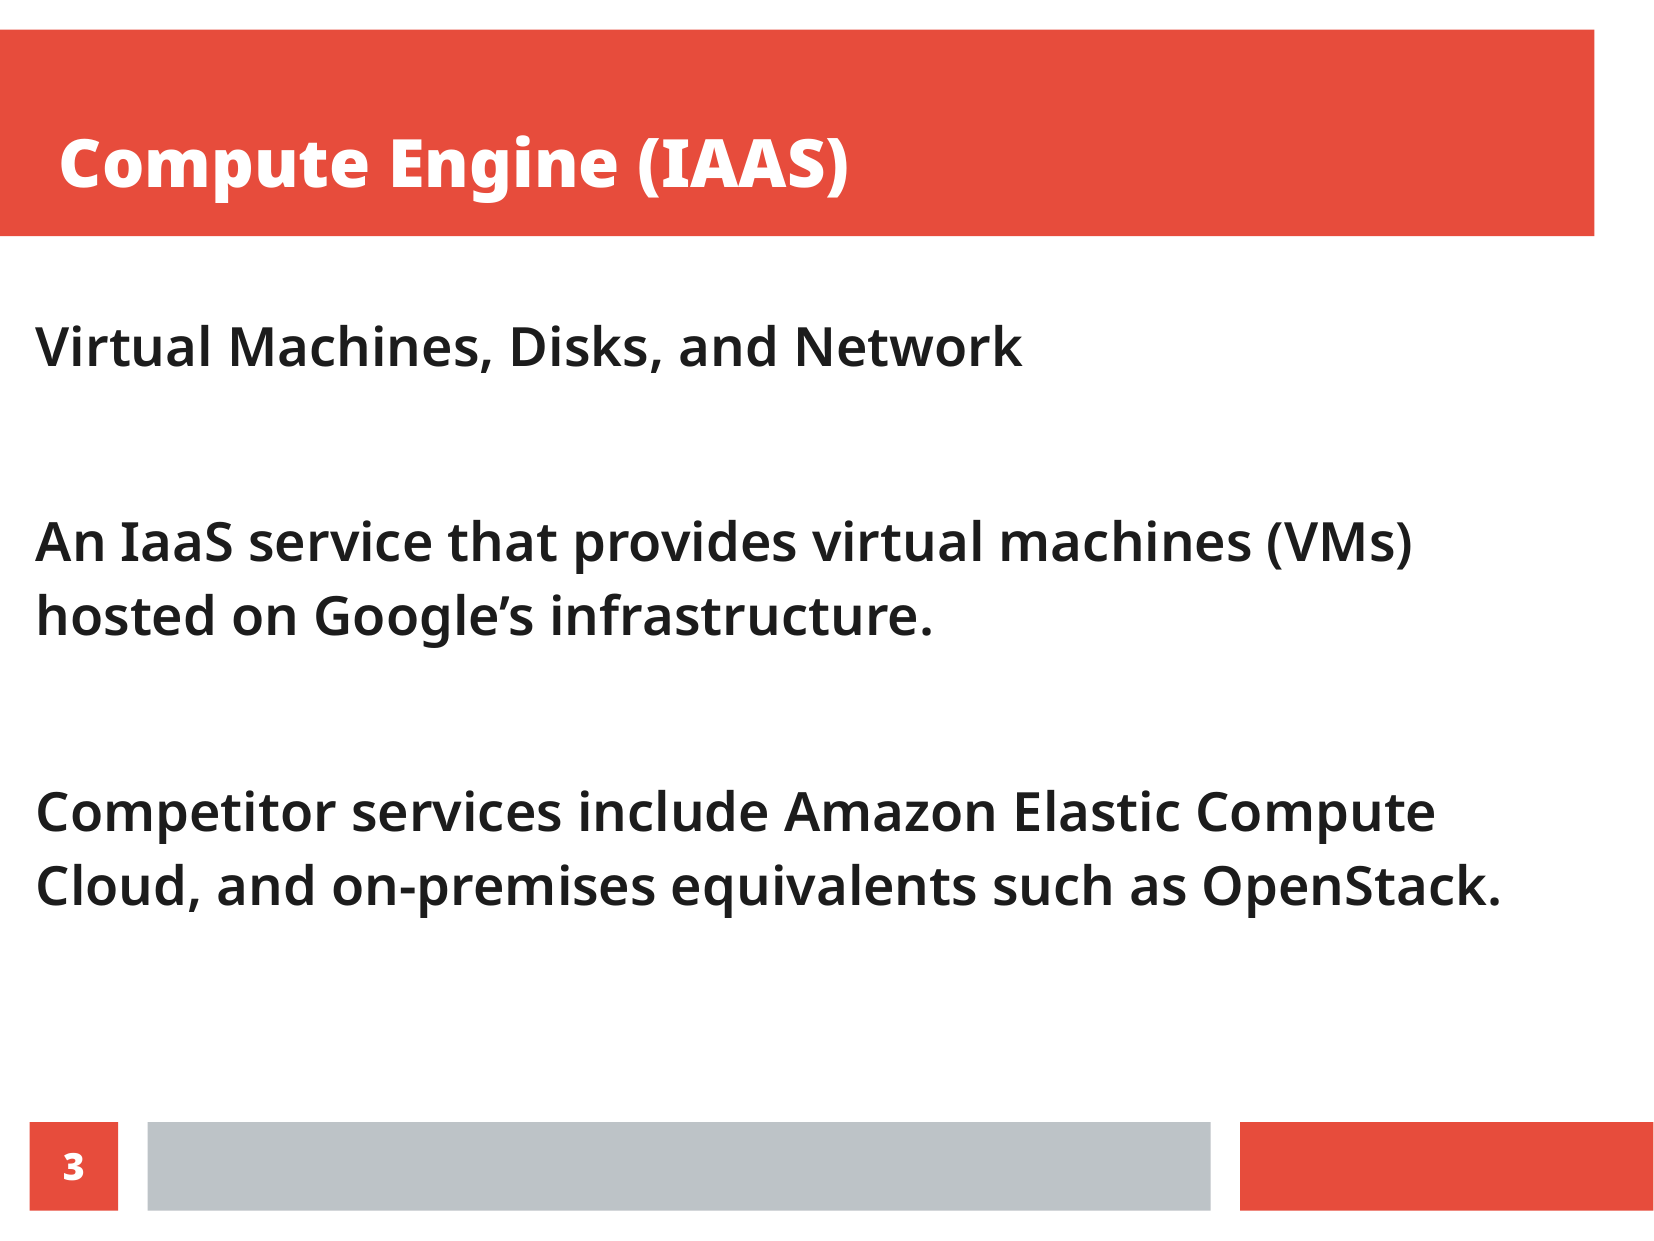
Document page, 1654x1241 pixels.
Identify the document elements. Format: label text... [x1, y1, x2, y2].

title Compute Engine (IAAS) [59, 59, 1595, 207]
list Virtual Machines, Disks, and Network An IaaS service that provides virtual machines (VMs) hosted on Google’s infrastructure. Competitor services include Amazon Elastic Compute Cloud, and on-premises equivalents such as OpenStack. [35, 308, 1542, 1076]
